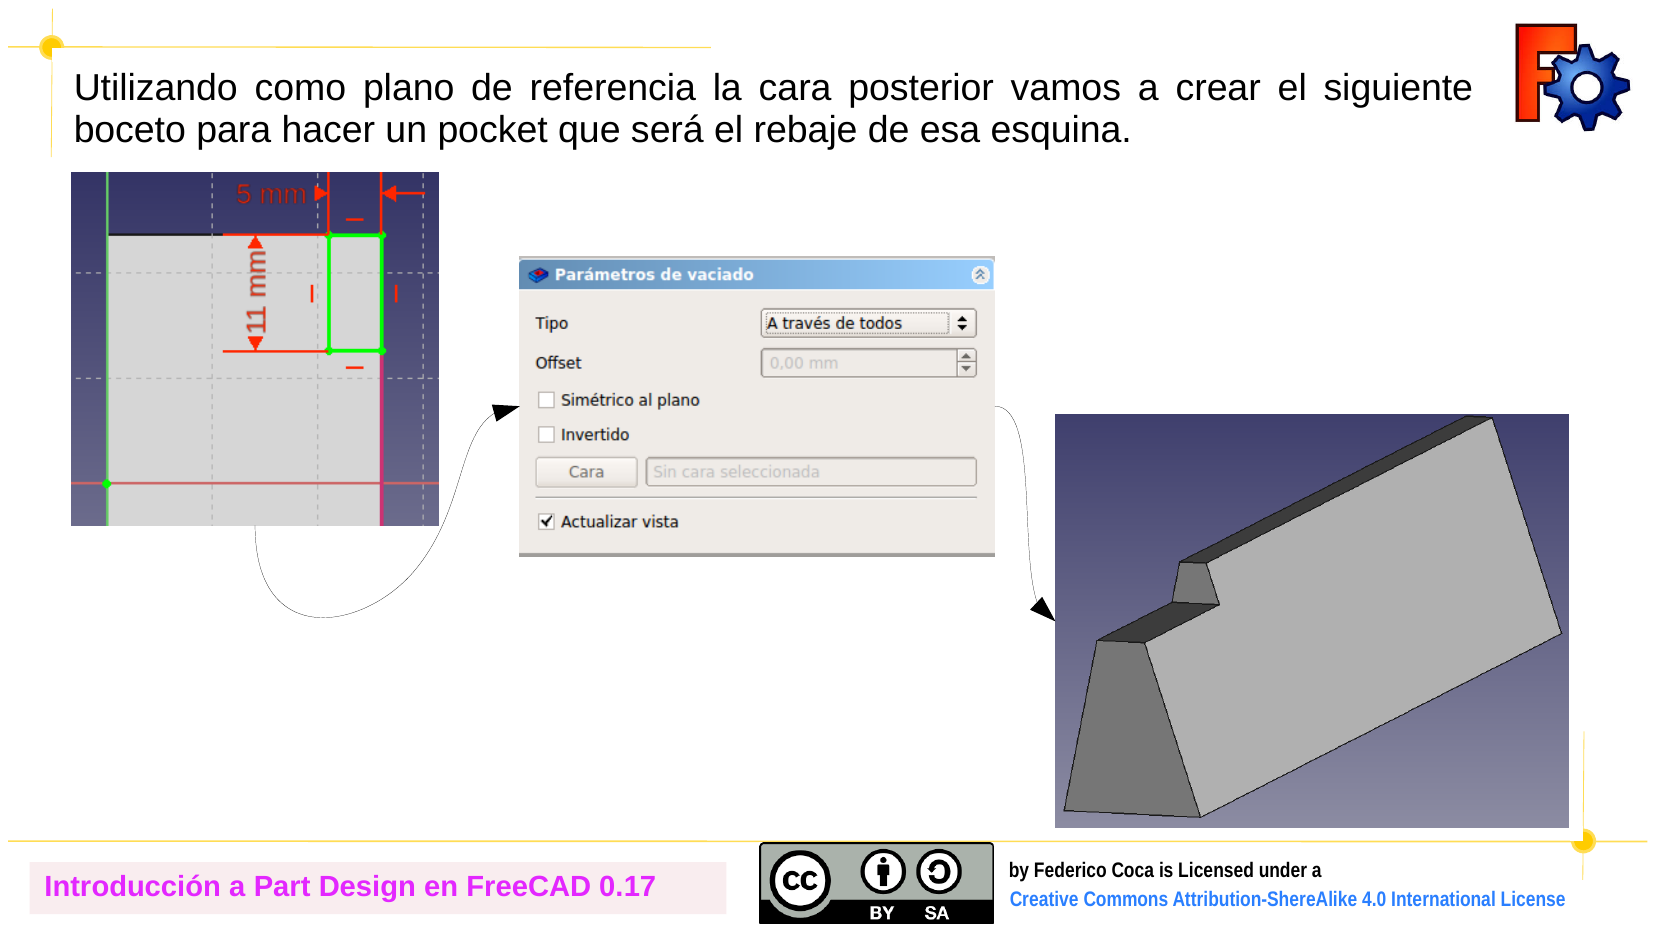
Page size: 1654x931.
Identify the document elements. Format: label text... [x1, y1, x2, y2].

picture [1055, 414, 1569, 829]
text_box Utilizando como plano de referencia la cara posterior vamos a crear el siguiente boceto para hacer un pocket que será el rebaje de esa esquina. [59, 59, 1489, 158]
picture [519, 256, 995, 557]
picture [1509, 13, 1638, 142]
picture [71, 172, 439, 526]
text_box Introducción a Part Design en FreeCAD 0.17 [29, 862, 727, 915]
